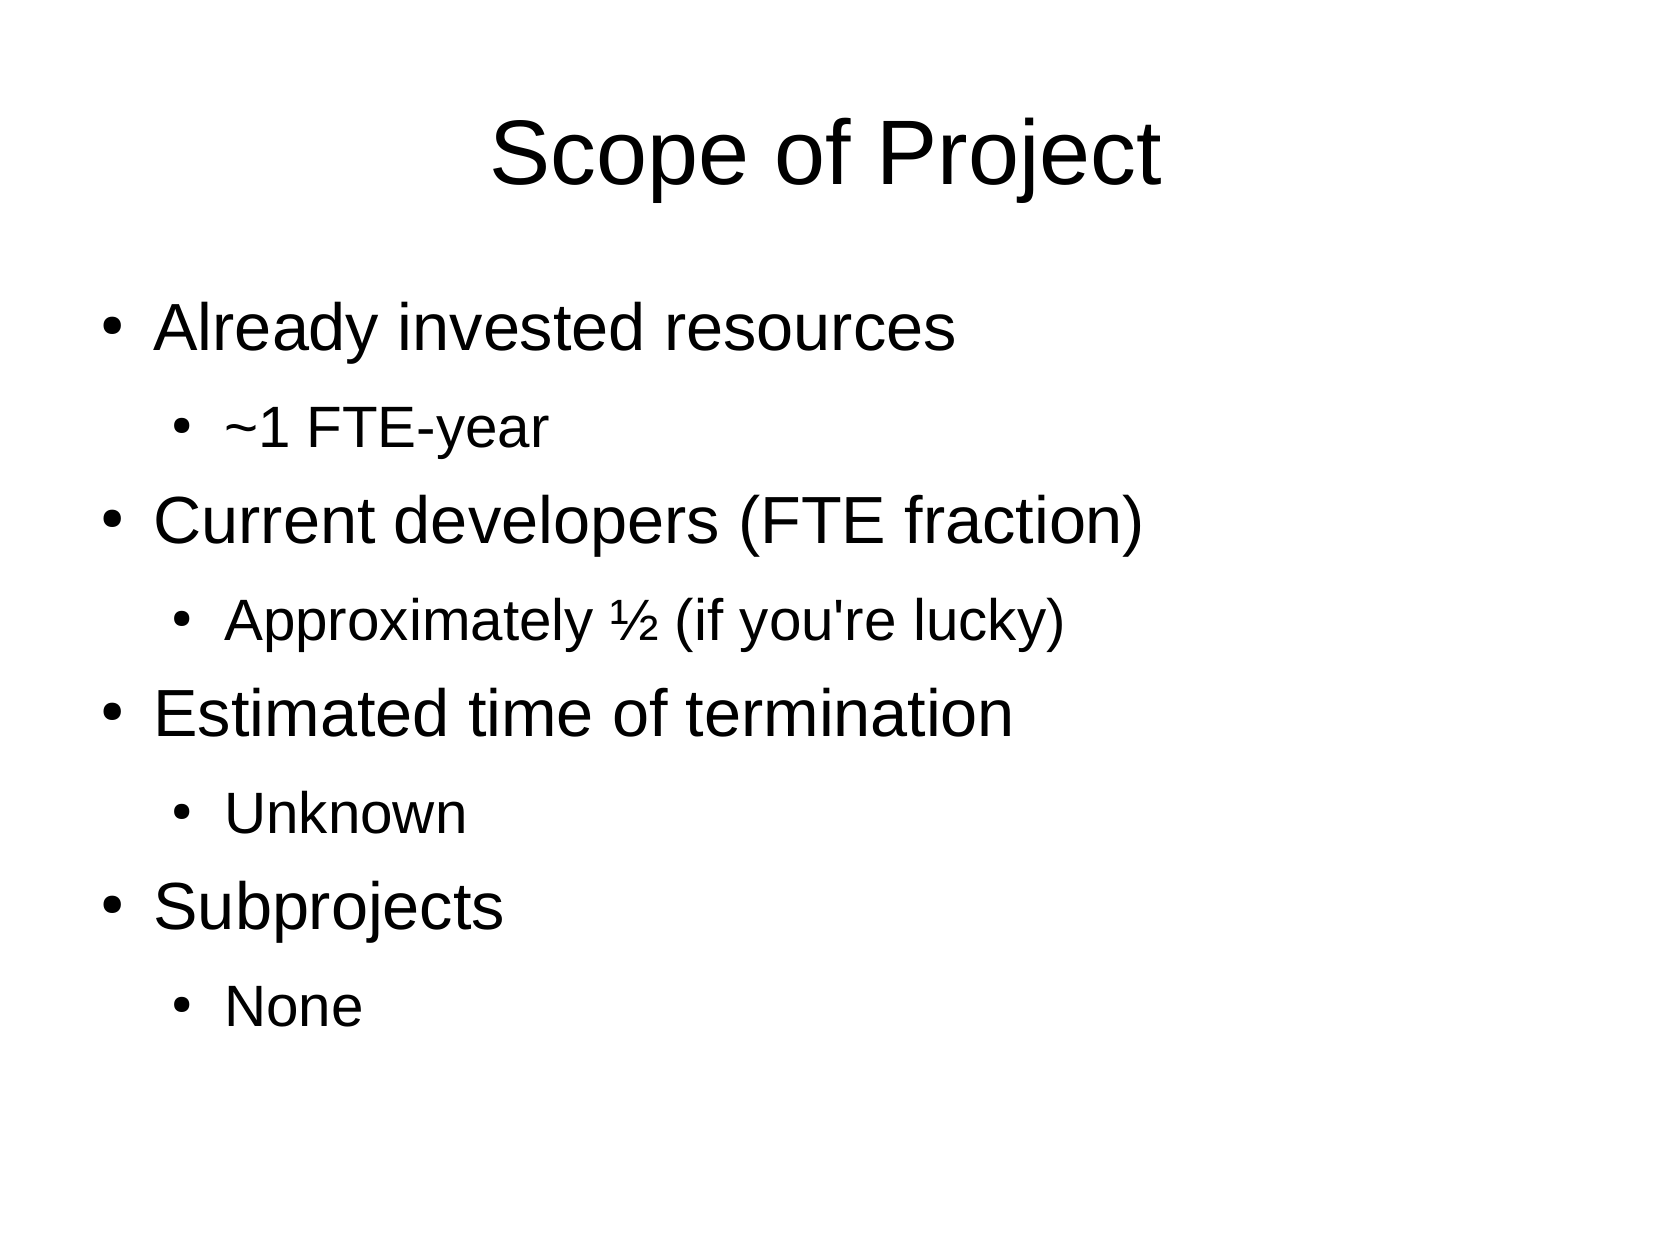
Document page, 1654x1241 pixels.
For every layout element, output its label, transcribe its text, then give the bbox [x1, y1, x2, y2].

list Already invested resources ~1 FTE-year Current developers (FTE fraction) Approximately ½ (if you're lucky) Estimated time of termination Unknown Subprojects None [82, 290, 1571, 1094]
title Scope of Project [82, 49, 1571, 257]
